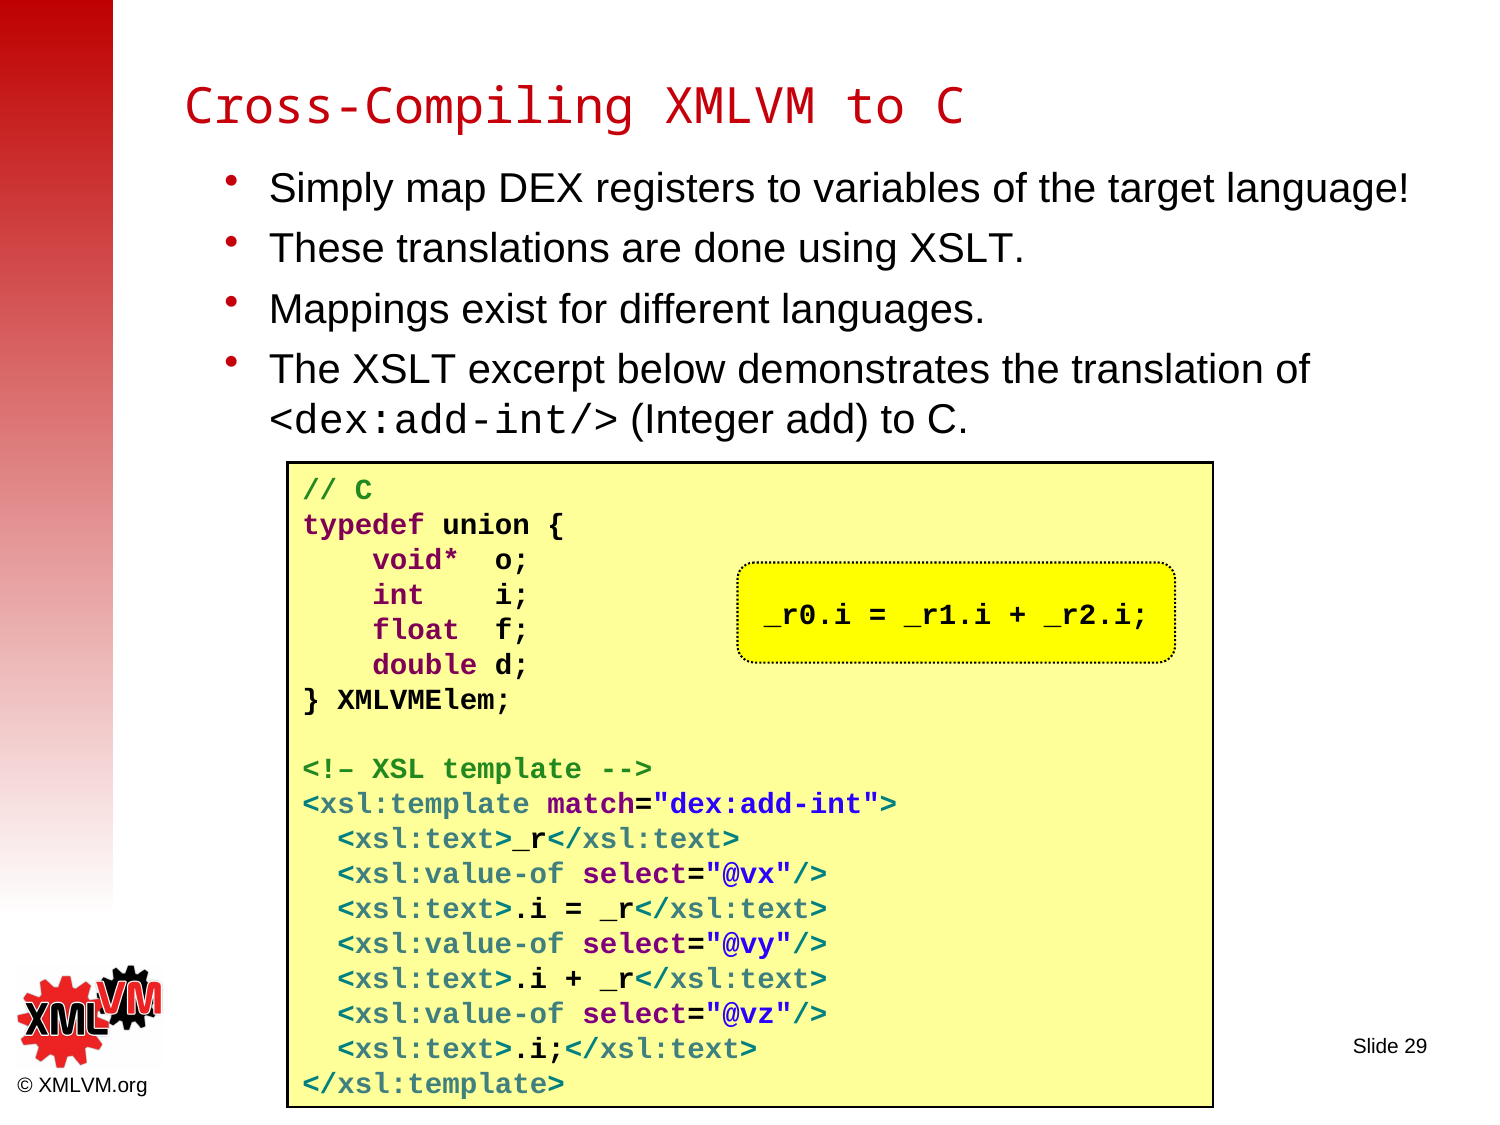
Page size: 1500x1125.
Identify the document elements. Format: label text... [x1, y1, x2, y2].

text_box // C typedef union { void* o; int i; float f; double d; } XMLVMElem; <!– XSL template --> <xsl:template match="dex:add-int"> <xsl:text>_r</xsl:text> <xsl:value-of select="@vx"/> <xsl:text>.i = _r</xsl:text> <xsl:value-of select="@vy"/> <xsl:text>.i + _r</xsl:text> <xsl:value-of select="@vz"/> <xsl:text>.i;</xsl:text> </xsl:template> [287, 462, 1213, 1108]
title Cross-Compiling XMLVM to C [170, 67, 1447, 207]
list Simply map DEX registers to variables of the target language! These translations are done using XSLT. Mappings exist for different languages. The XSLT excerpt below demonstrates the translation of <dex:add-int/> (Integer add) to C. [224, 160, 1447, 473]
picture [16, 964, 164, 1069]
text_box _r0.i = _r1.i + _r2.i; [737, 562, 1176, 663]
